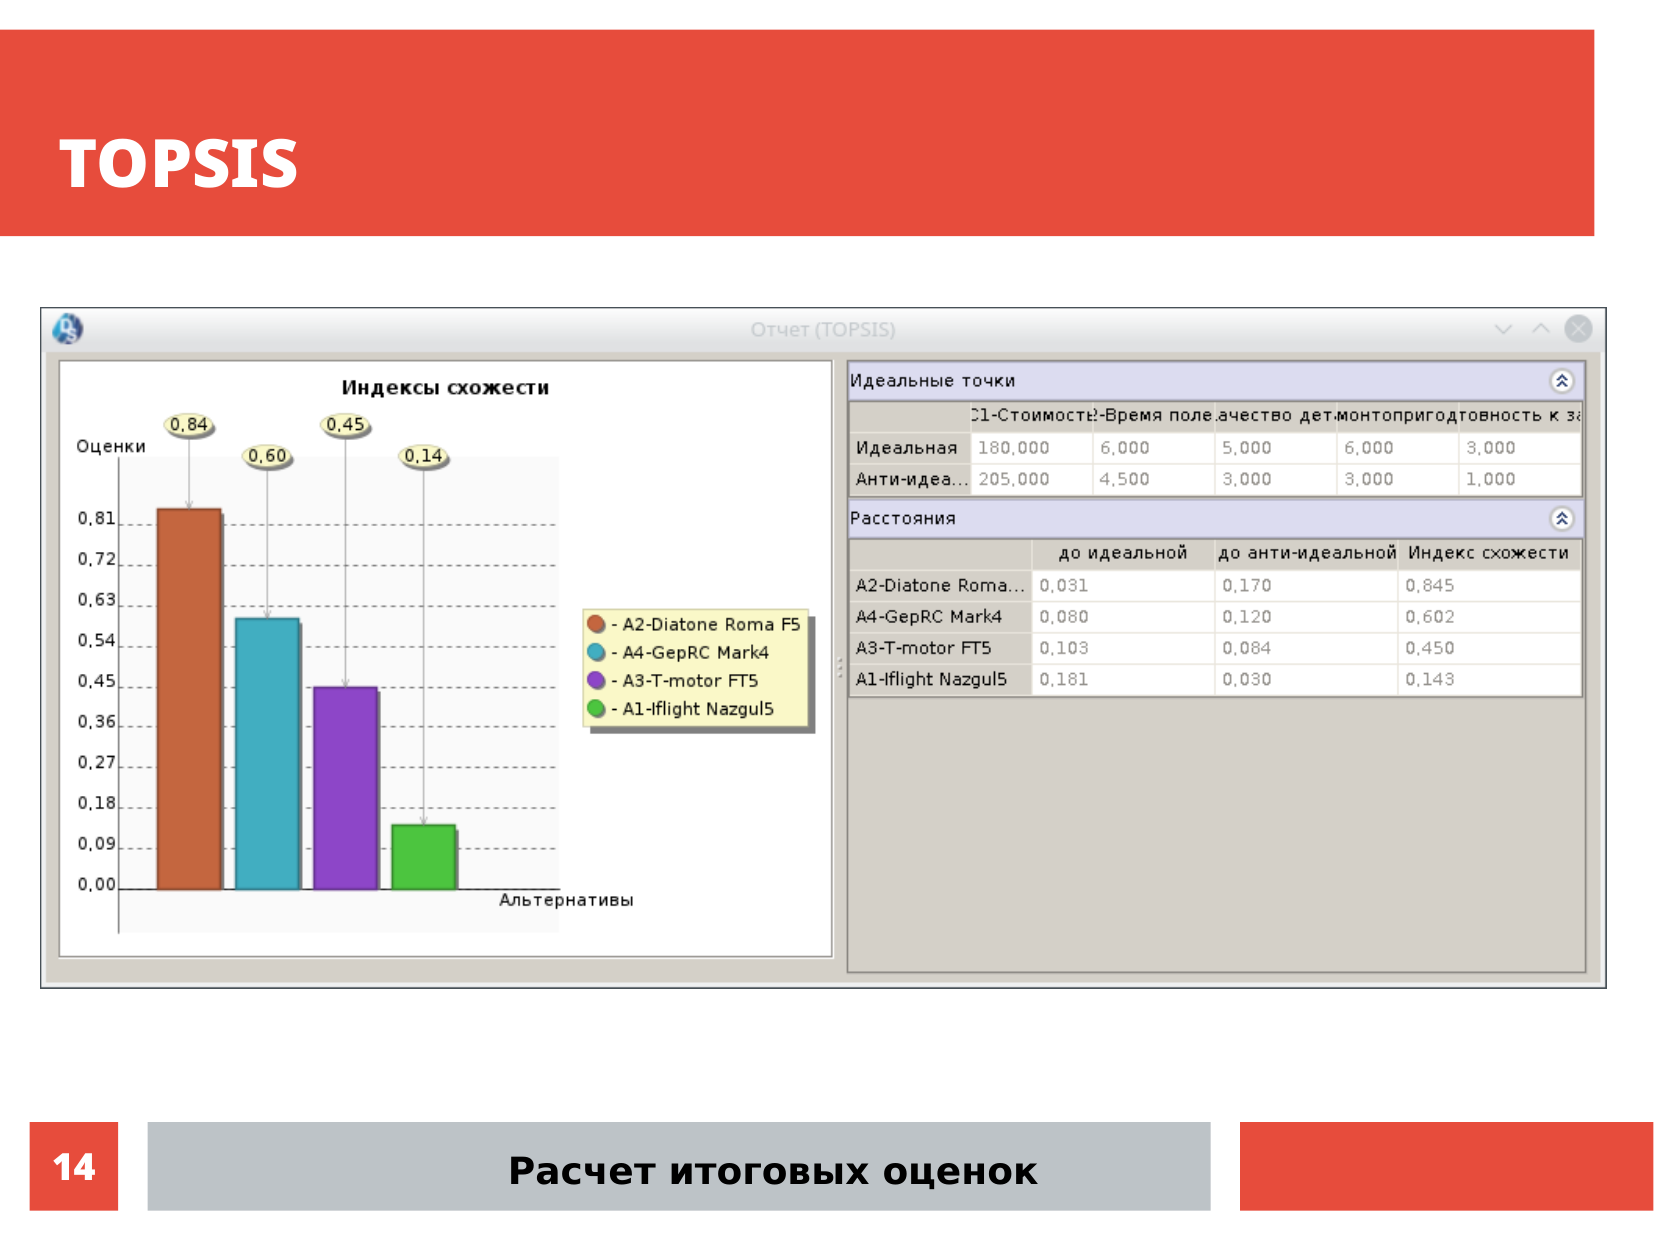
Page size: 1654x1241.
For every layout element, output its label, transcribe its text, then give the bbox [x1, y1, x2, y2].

title Расчет итоговых оценок [507, 1122, 1193, 1193]
title TOPSIS [59, 59, 1595, 207]
picture [40, 307, 1607, 989]
